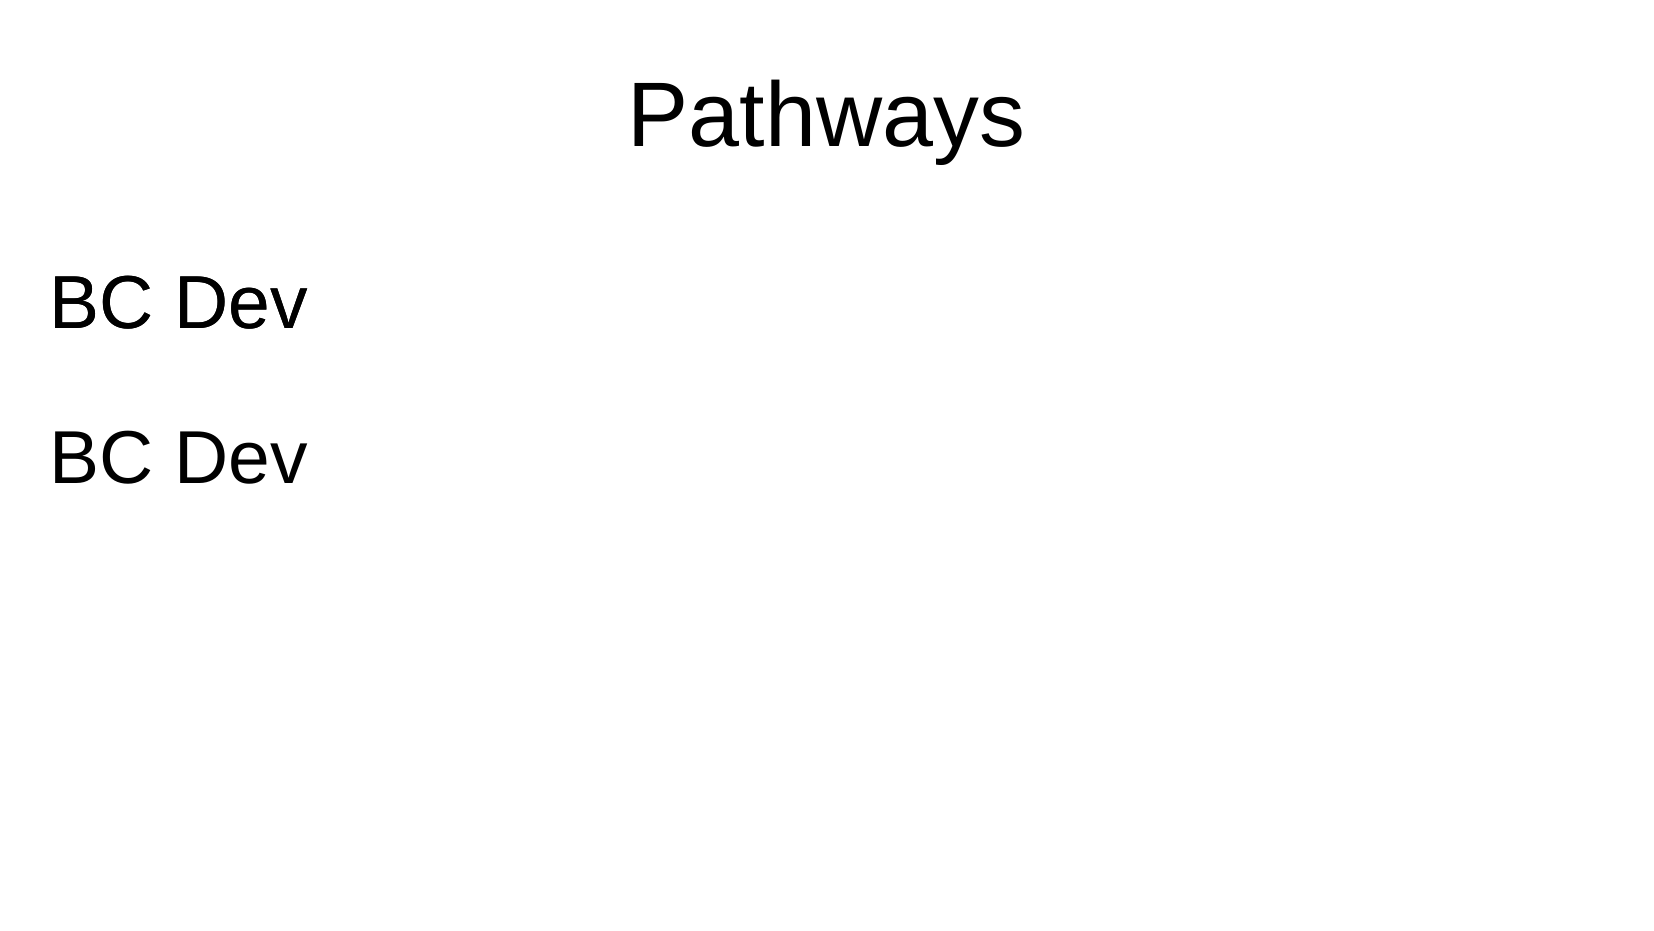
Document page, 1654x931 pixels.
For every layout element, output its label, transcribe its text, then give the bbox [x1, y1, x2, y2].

title Pathways [82, 37, 1571, 193]
title BC Dev [49, 380, 1538, 536]
title BC Dev [49, 225, 1538, 380]
